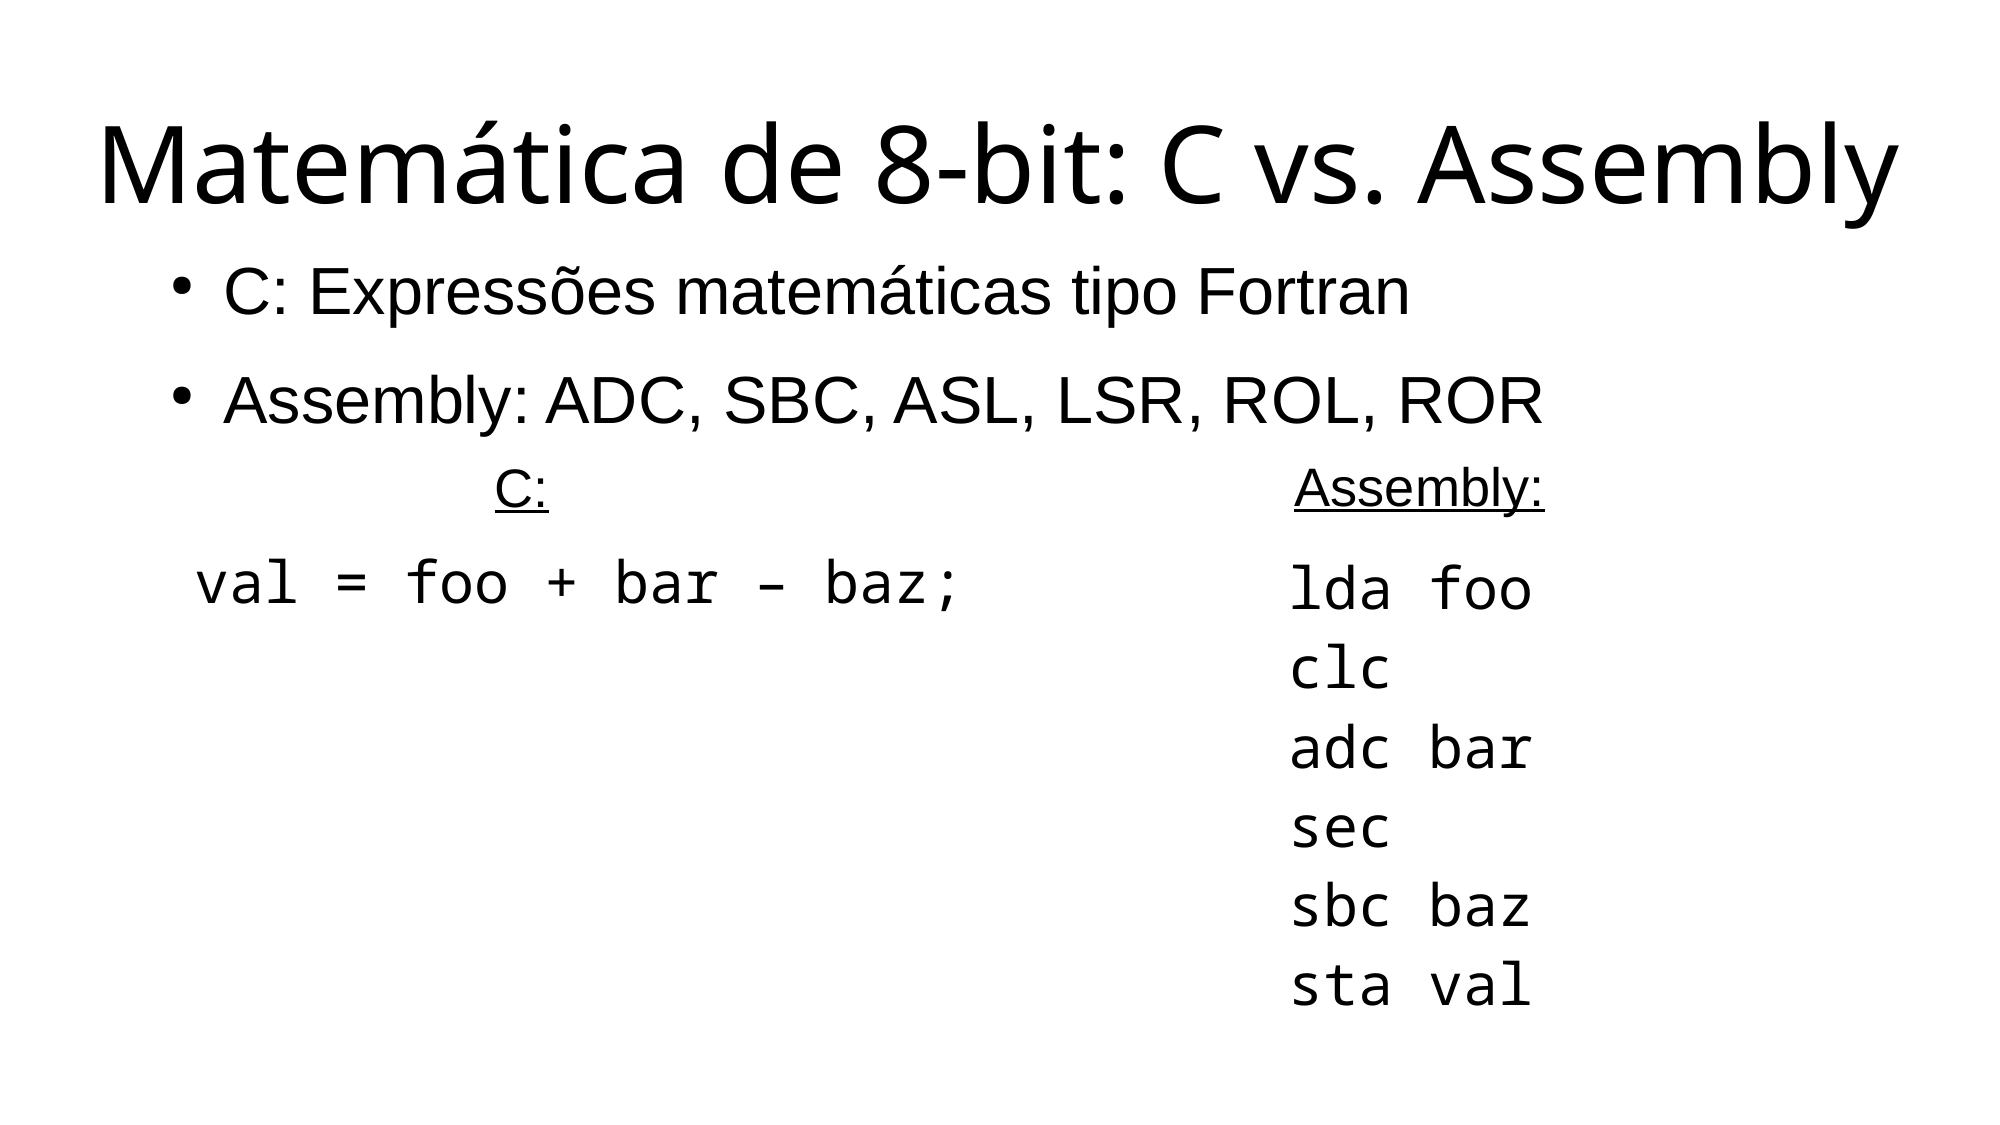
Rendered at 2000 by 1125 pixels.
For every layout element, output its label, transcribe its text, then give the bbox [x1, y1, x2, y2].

text_box C: [480, 450, 761, 527]
list C: Expressões matemáticas tipo Fortran Assembly: ADC, SBC, ASL, LSR, ROL, ROR [137, 278, 1862, 466]
title Matemática de 8-bit: C vs. Assembly [30, 59, 1966, 278]
text_box lda foo clc adc bar sec sbc baz sta val [1168, 539, 1726, 1104]
text_box Assembly: [1279, 450, 1561, 526]
text_box val = foo + bar – baz; [180, 534, 980, 916]
